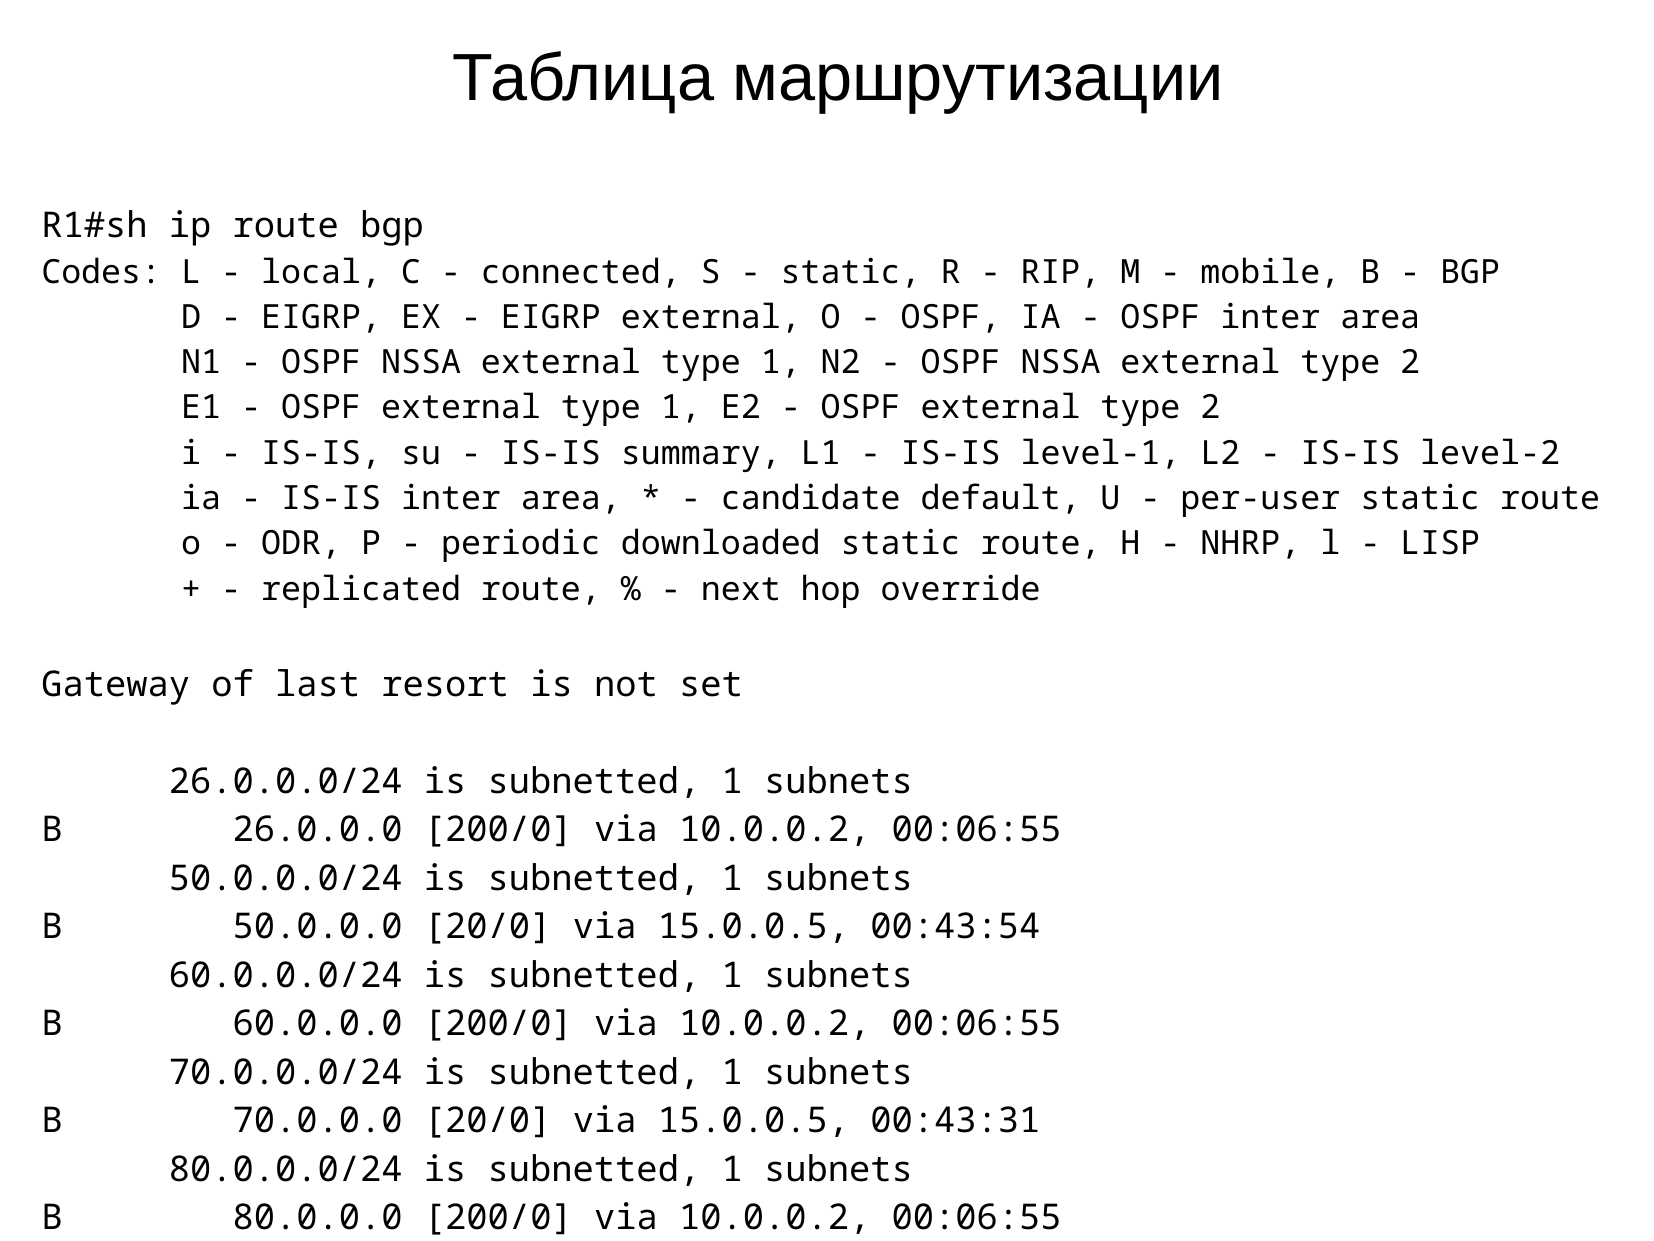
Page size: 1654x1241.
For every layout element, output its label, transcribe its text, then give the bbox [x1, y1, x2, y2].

list R1#sh ip route bgp Codes: L - local, C - connected, S - static, R - RIP, M - mobile, B - BGP D - EIGRP, EX - EIGRP external, O - OSPF, IA - OSPF inter area N1 - OSPF NSSA external type 1, N2 - OSPF NSSA external type 2 E1 - OSPF external type 1, E2 - OSPF external type 2 i - IS-IS, su - IS-IS summary, L1 - IS-IS level-1, L2 - IS-IS level-2 ia - IS-IS inter area, * - candidate default, U - per-user static route o - ODR, P - periodic downloaded static route, H - NHRP, l - LISP + - replicated route, % - next hop override Gateway of last resort is not set 26.0.0.0/24 is subnetted, 1 subnets B 26.0.0.0 [200/0] via 10.0.0.2, 00:06:55 50.0.0.0/24 is subnetted, 1 subnets B 50.0.0.0 [20/0] via 15.0.0.5, 00:43:54 60.0.0.0/24 is subnetted, 1 subnets B 60.0.0.0 [200/0] via 10.0.0.2, 00:06:55 70.0.0.0/24 is subnetted, 1 subnets B 70.0.0.0 [20/0] via 15.0.0.5, 00:43:31 80.0.0.0/24 is subnetted, 1 subnets B 80.0.0.0 [200/0] via 10.0.0.2, 00:06:55 90.0.0.0/24 is subnetted, 1 subnets B 90.0.0.0 [200/0] via 10.0.0.2, 00:06:55 100.0.0.0/24 is subnetted, 1 subnets B 100.0.0.0 [200/0] via 10.0.0.2, 00:06:55 [41, 199, 1654, 1155]
title Таблица маршрутизации [82, 1, 1571, 117]
